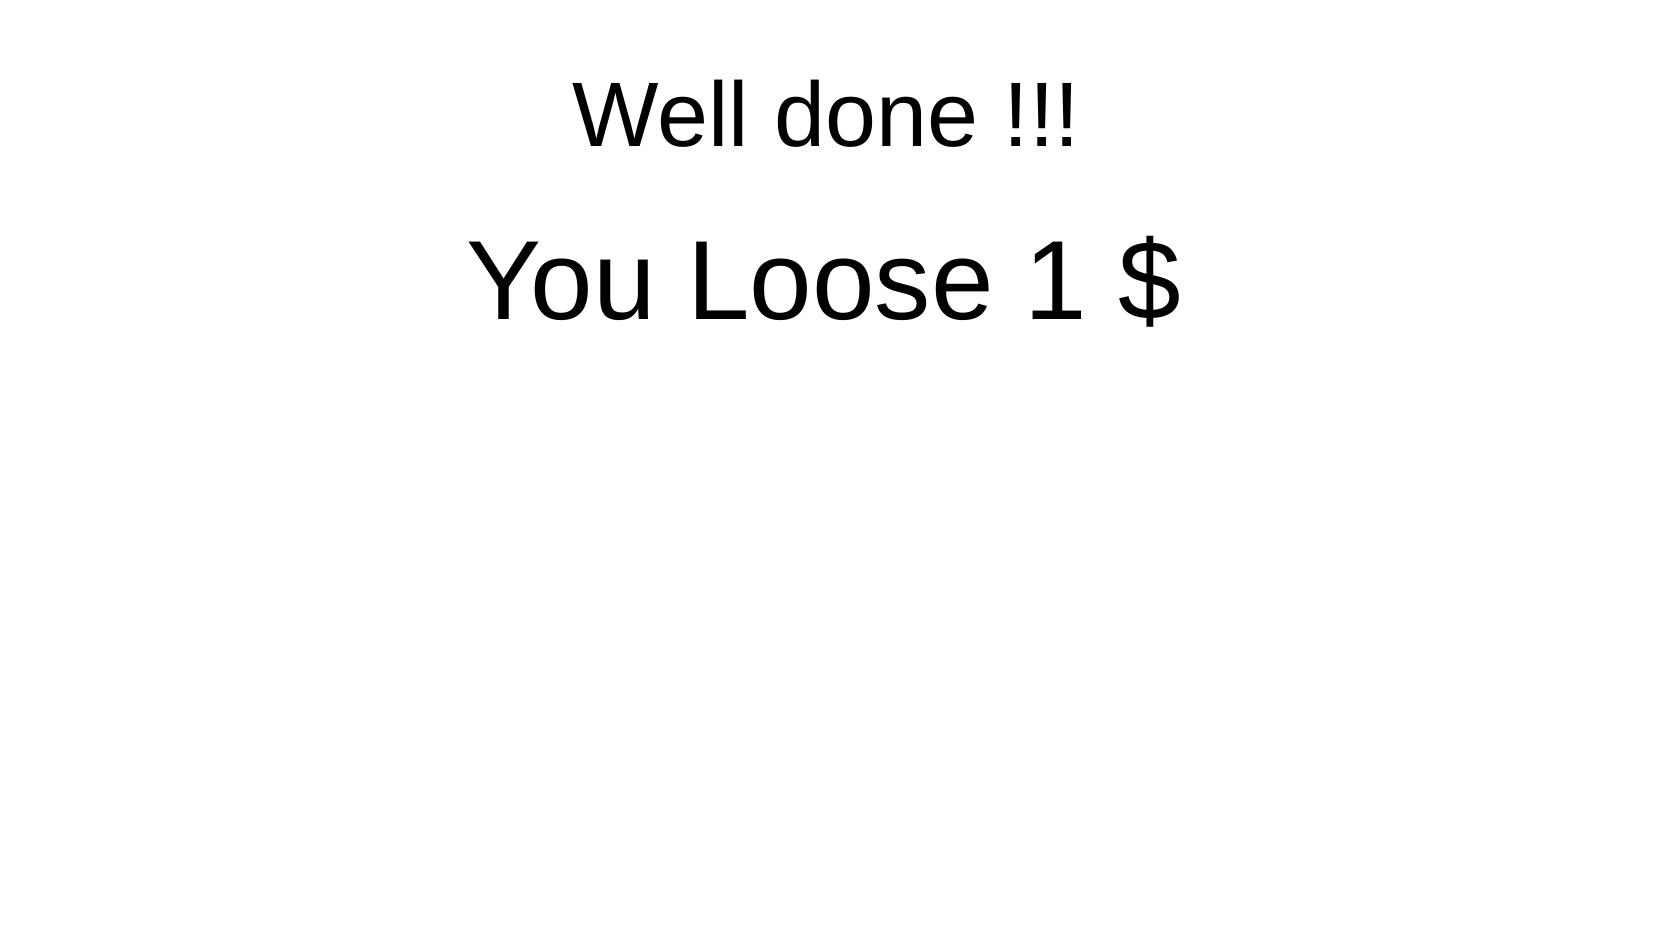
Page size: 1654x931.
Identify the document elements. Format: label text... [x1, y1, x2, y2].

title Well done !!! [82, 37, 1571, 193]
list You Loose 1 $ [82, 217, 1571, 758]
